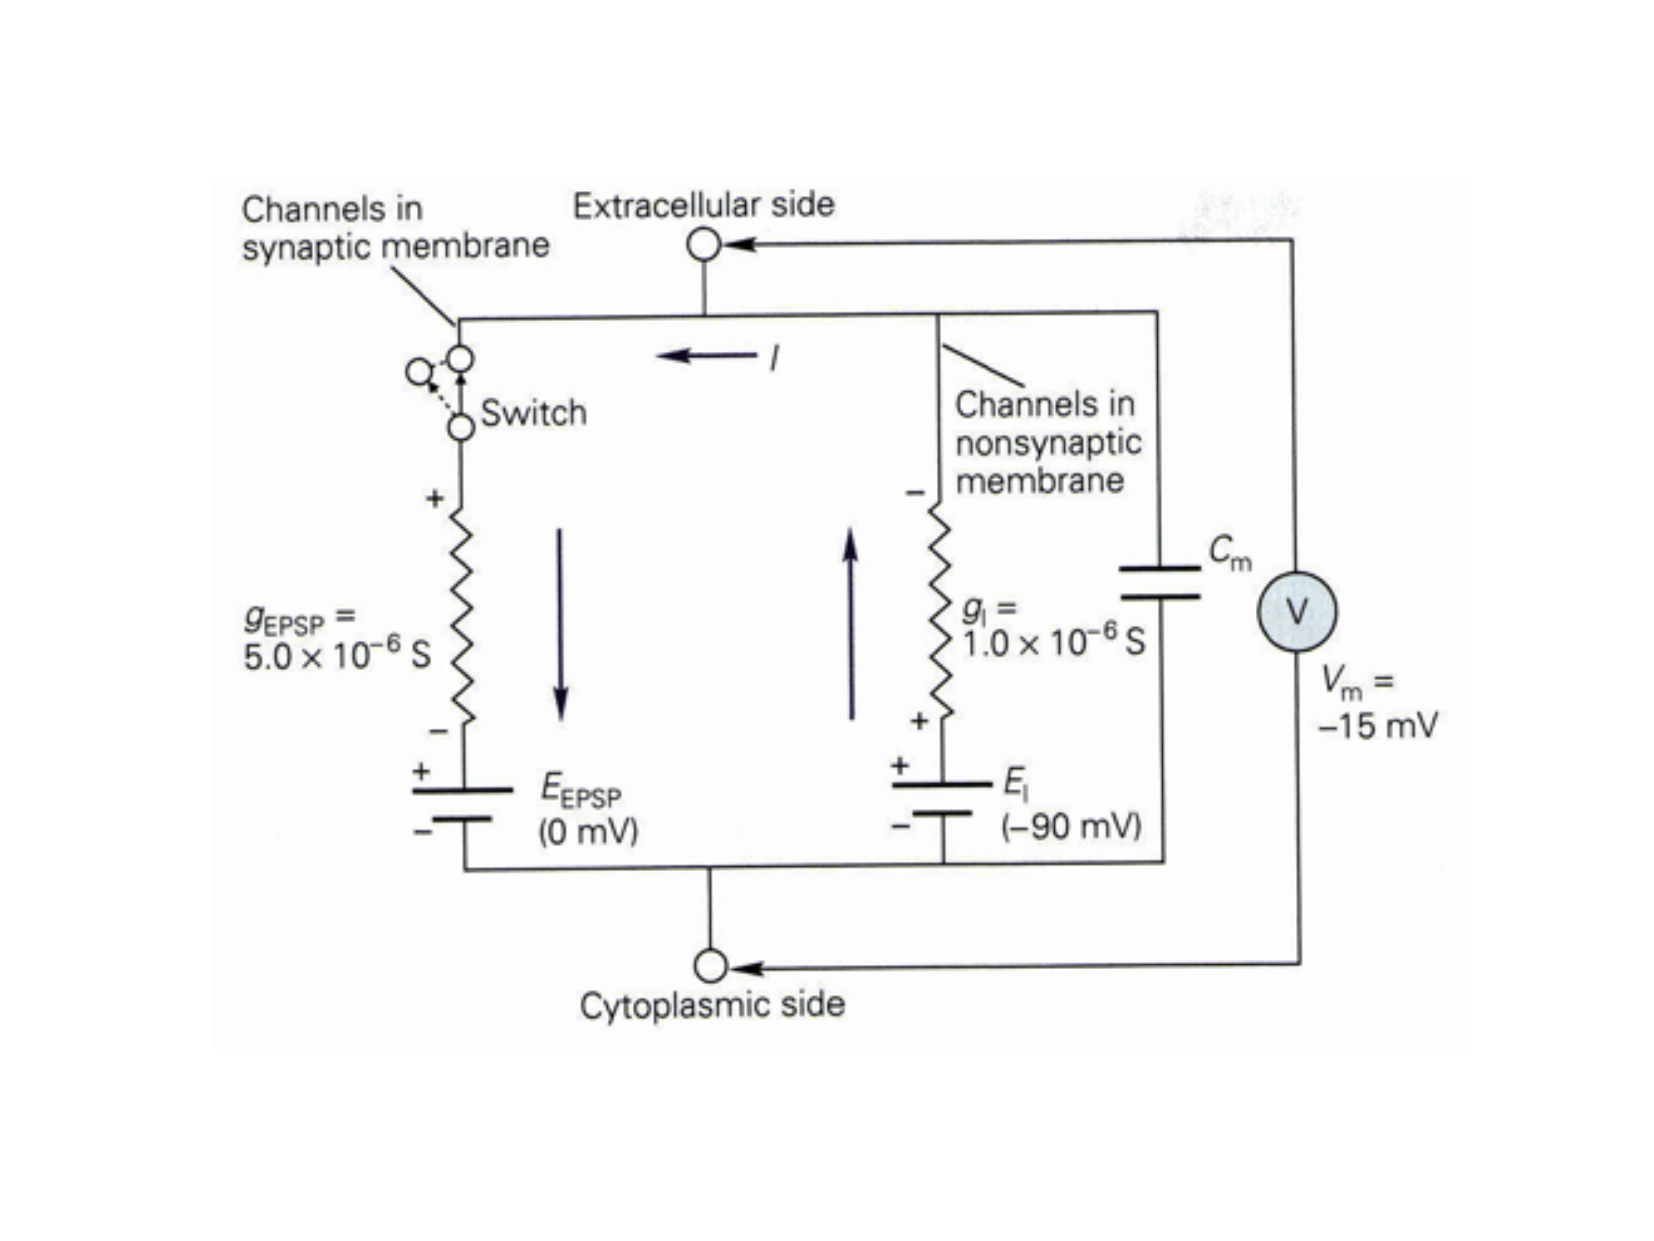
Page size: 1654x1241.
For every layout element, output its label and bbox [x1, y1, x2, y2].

picture [200, 165, 1481, 1062]
